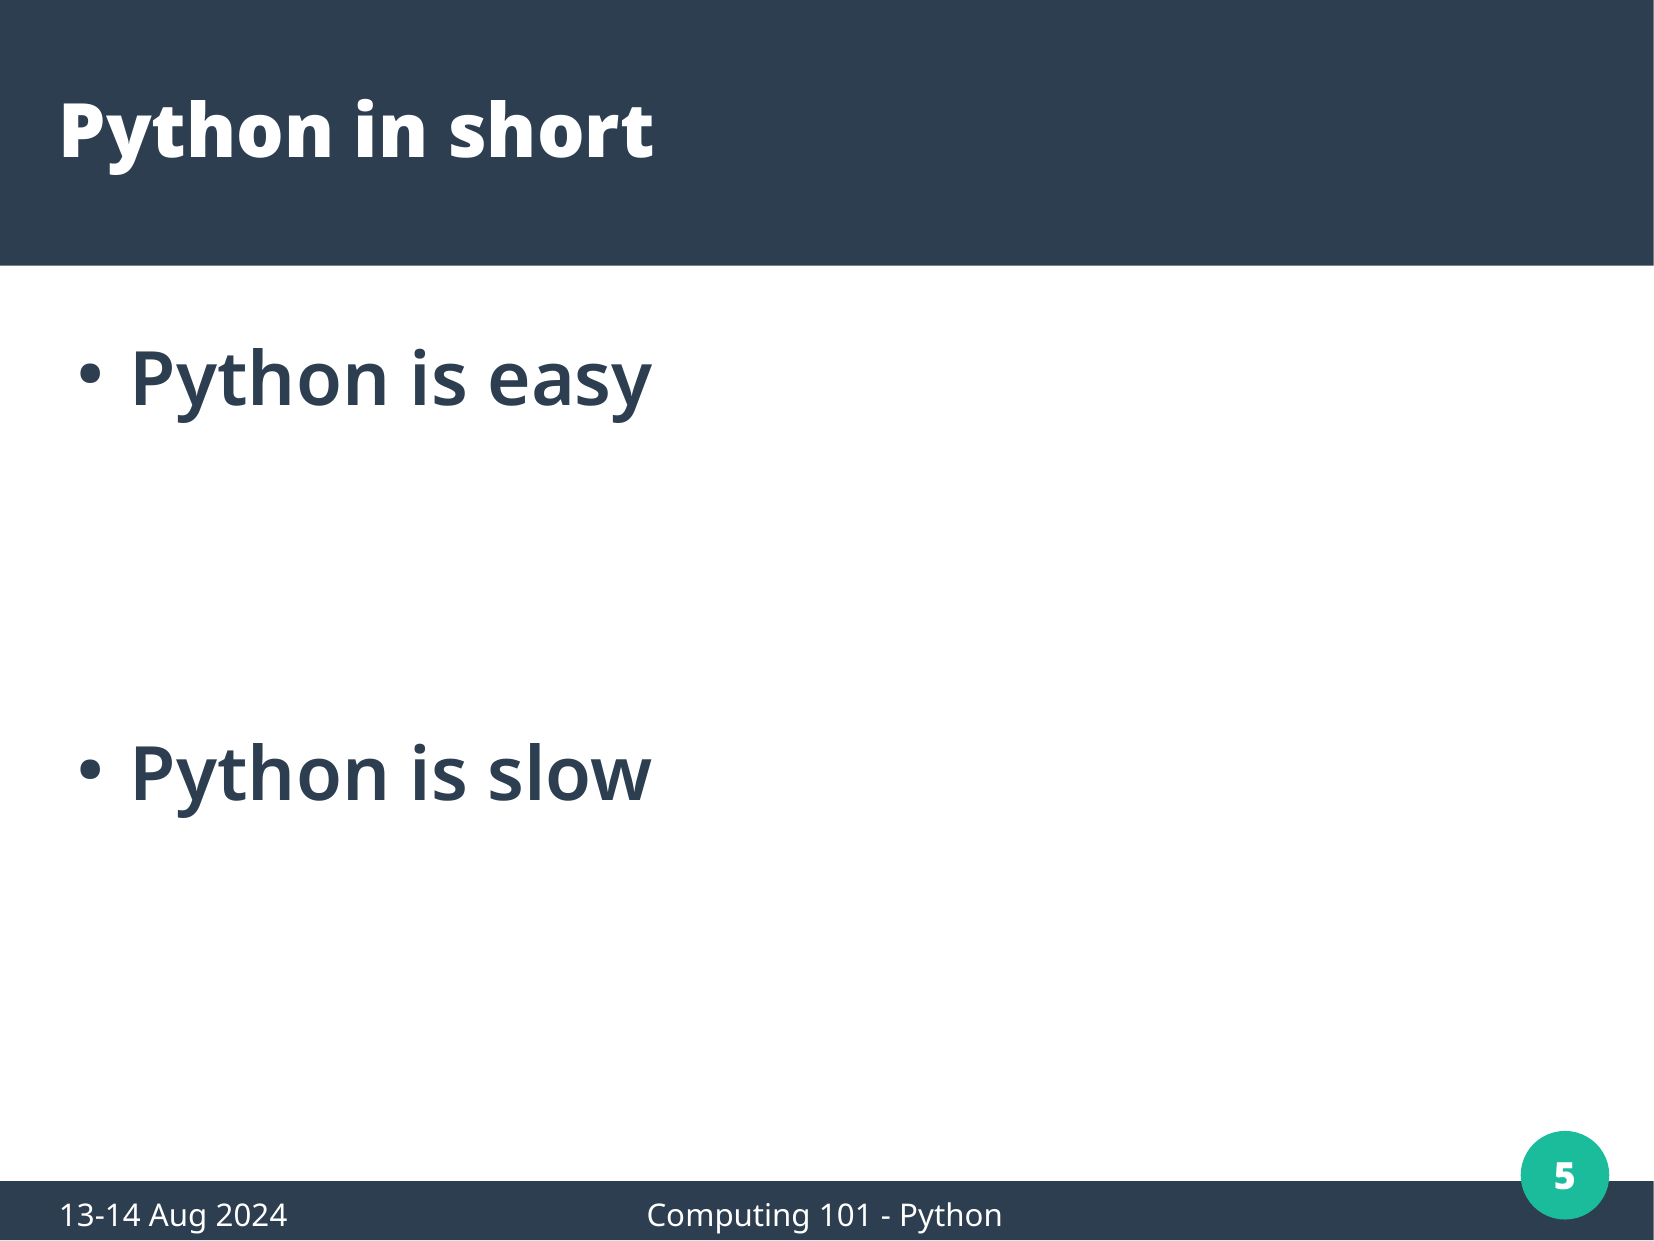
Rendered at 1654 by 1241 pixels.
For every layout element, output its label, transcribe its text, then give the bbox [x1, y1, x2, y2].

list Python is easy Python is slow [59, 324, 1595, 1152]
title Python in short [59, 49, 1595, 207]
